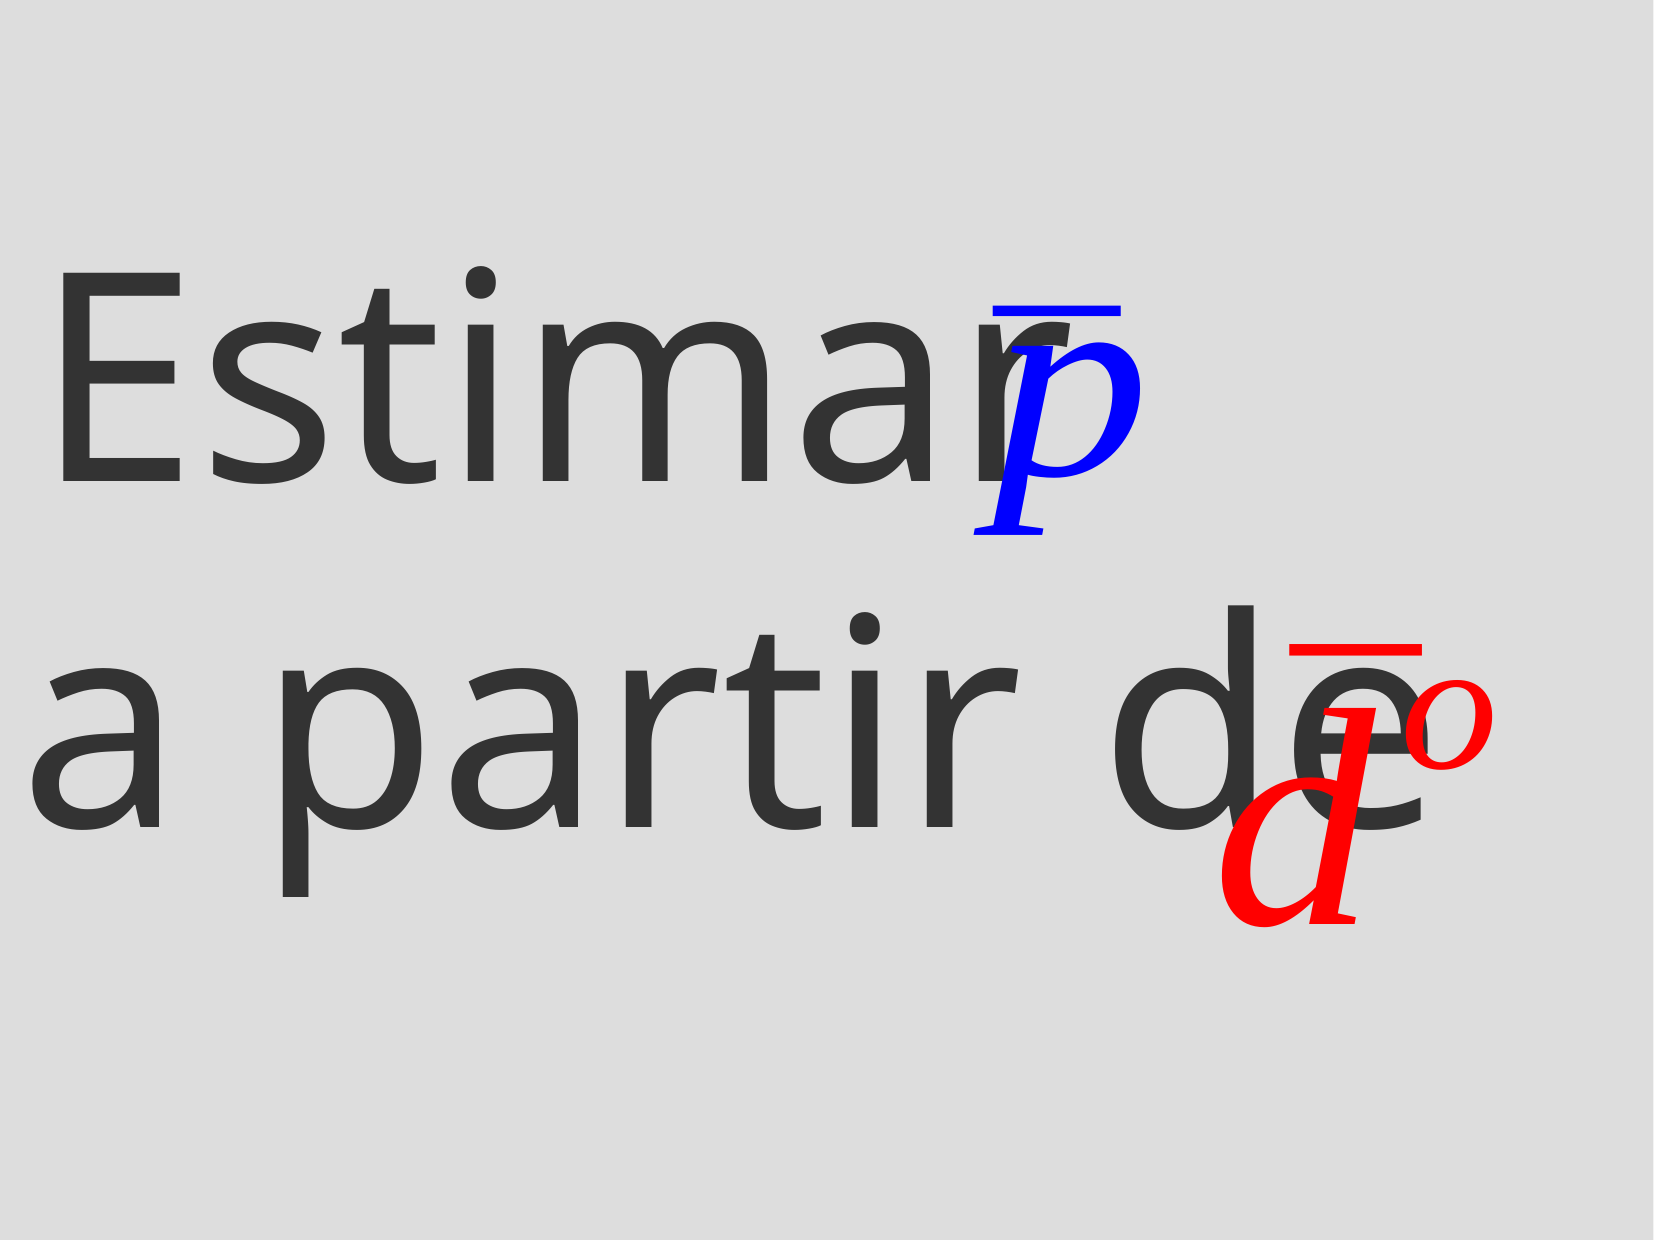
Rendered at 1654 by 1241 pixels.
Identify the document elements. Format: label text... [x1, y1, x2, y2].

chart [944, 224, 1167, 538]
chart [1192, 601, 1518, 993]
title a partir de [0, 521, 1476, 1089]
title Estimar [0, 81, 1325, 521]
